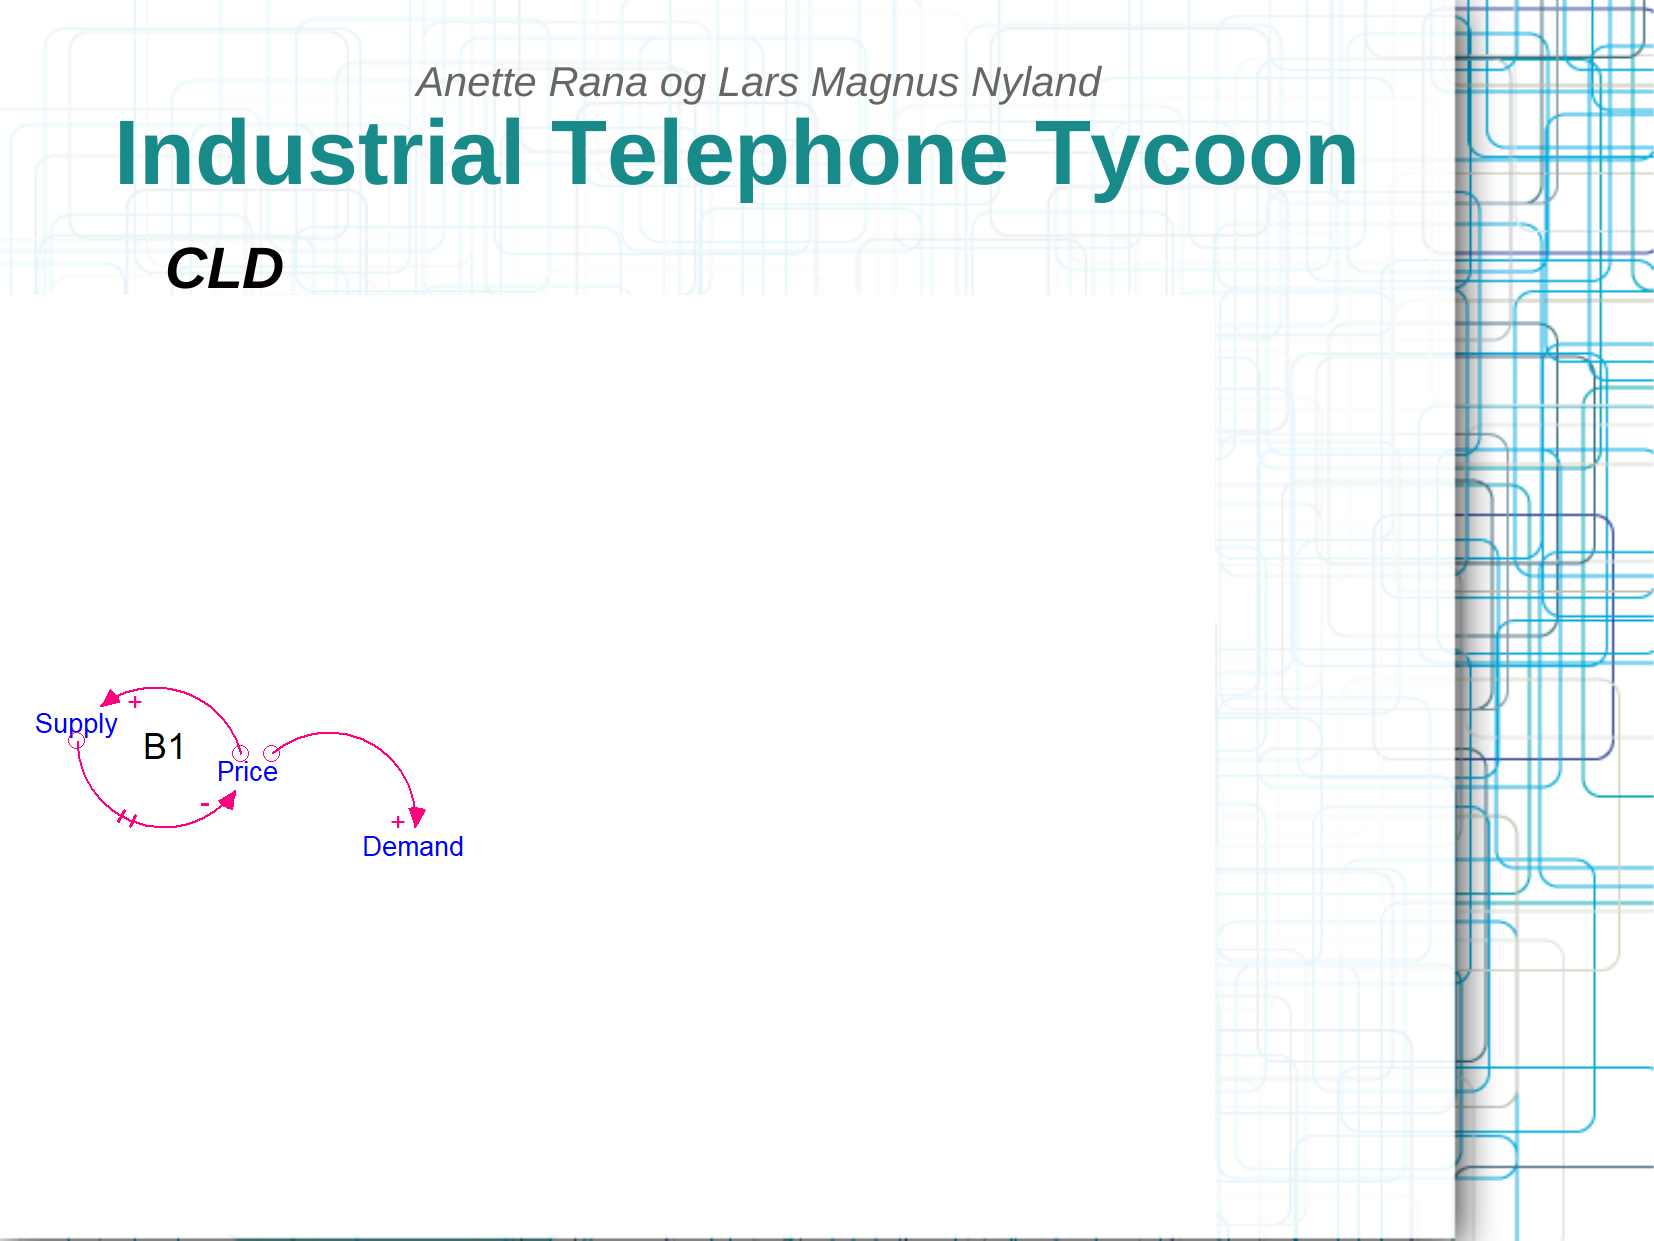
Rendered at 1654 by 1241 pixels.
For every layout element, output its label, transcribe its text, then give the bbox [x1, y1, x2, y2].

title Industrial Telephone Tycoon [59, 56, 1418, 250]
list Anette Rana og Lars Magnus Nyland [82, 58, 1418, 210]
list CLD [70, 236, 1406, 1205]
picture [0, 0, 1654, 1241]
